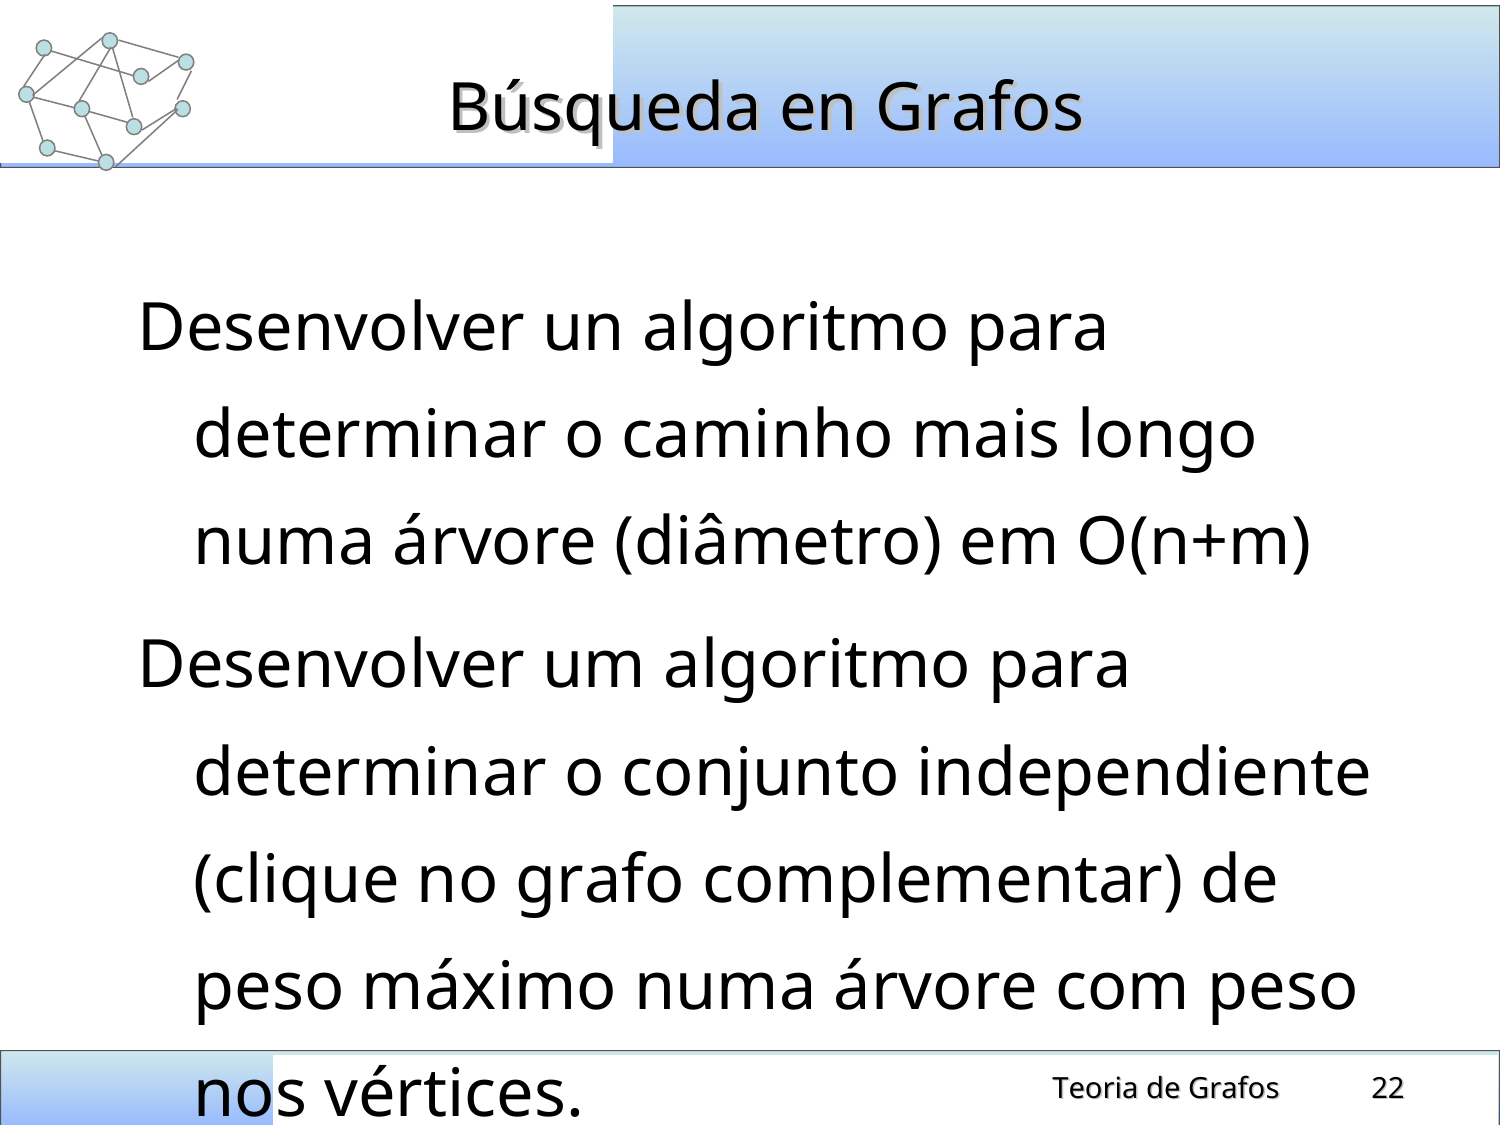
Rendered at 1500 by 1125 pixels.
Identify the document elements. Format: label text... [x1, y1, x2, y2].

list Desenvolver un algoritmo para determinar o caminho mais longo numa árvore (diâmetro) em O(n+m) Desenvolver um algoritmo para determinar o conjunto independiente (clique no grafo complementar) de peso máximo numa árvore com peso nos vértices. [137, 262, 1445, 1000]
title Búsqueda en Grafos [237, 41, 1295, 152]
